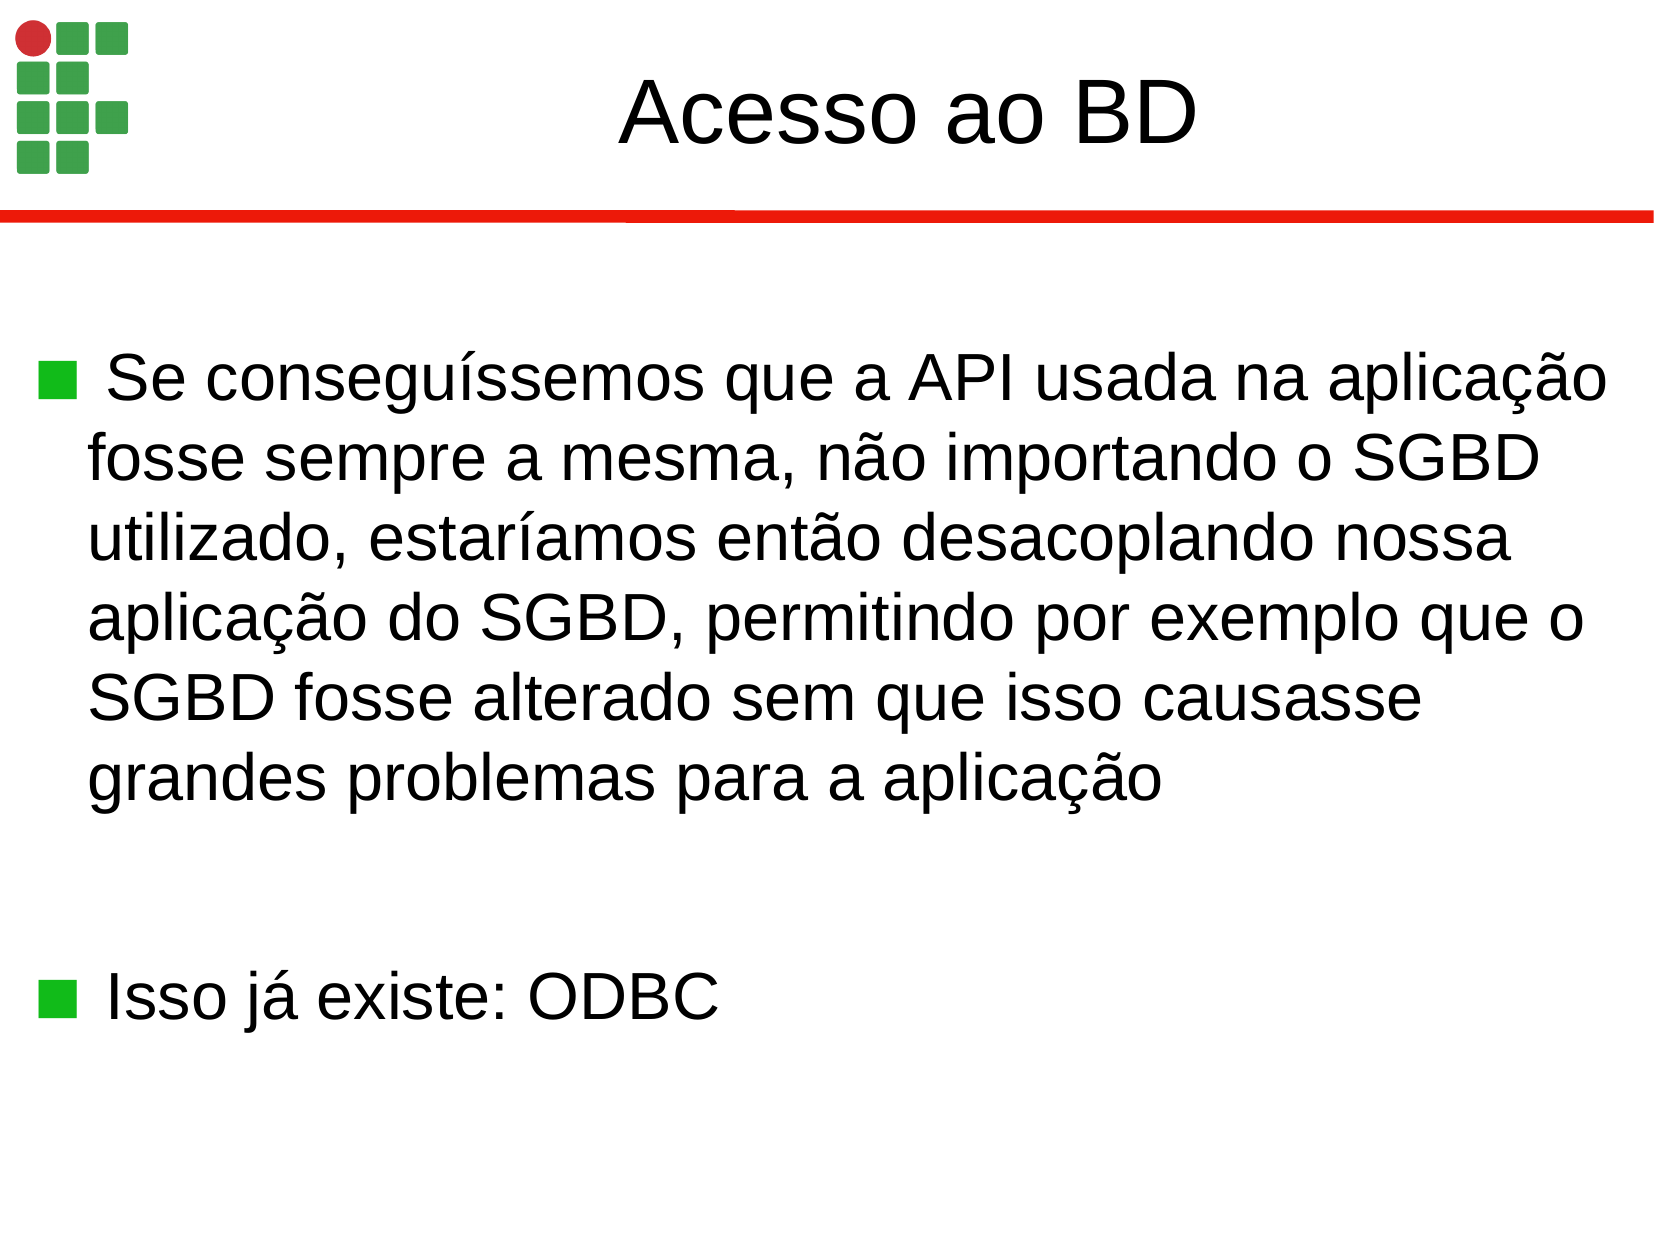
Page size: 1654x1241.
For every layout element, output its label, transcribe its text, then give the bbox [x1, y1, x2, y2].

picture [14, 16, 130, 178]
list Se conseguíssemos que a API usada na aplicação fosse sempre a mesma, não importando o SGBD utilizado, estaríamos então desacoplando nossa aplicação do SGBD, permitindo por exemplo que o SGBD fosse alterado sem que isso causasse grandes problemas para a aplicação Isso já existe: ODBC [0, 325, 1654, 1130]
title Acesso ao BD [165, 43, 1654, 172]
